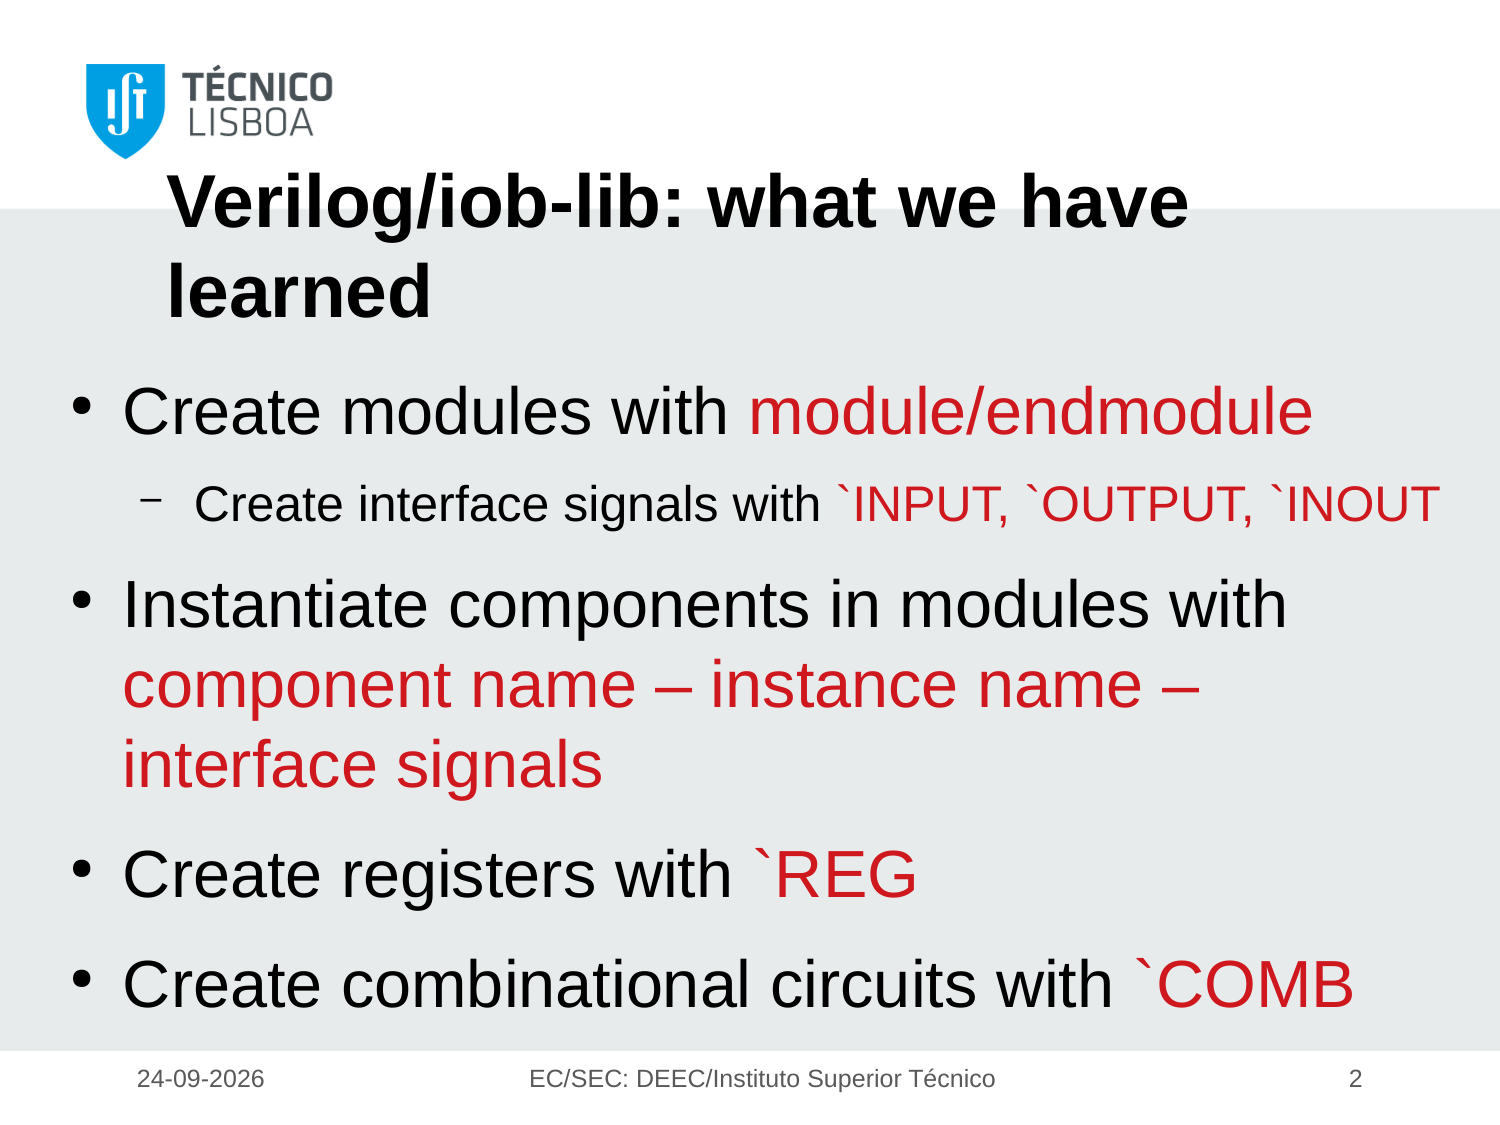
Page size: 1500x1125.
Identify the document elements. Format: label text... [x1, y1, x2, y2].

footer EC/SEC: DEEC/Instituto Superior Técnico [512, 1052, 1021, 1103]
slide_number 15-10-2020 [121, 1052, 425, 1103]
list Create modules with module/endmodule Create interface signals with `INPUT, `OUTPUT, `INOUT Instantiate components in modules with component name – instance name – interface signals Create registers with `REG Create combinational circuits with `COMB [52, 367, 1465, 1030]
title Verilog/iob-lib: what we have learned [151, 171, 1408, 314]
picture [0, 0, 1500, 1125]
slide_number <number> [1077, 1052, 1378, 1103]
